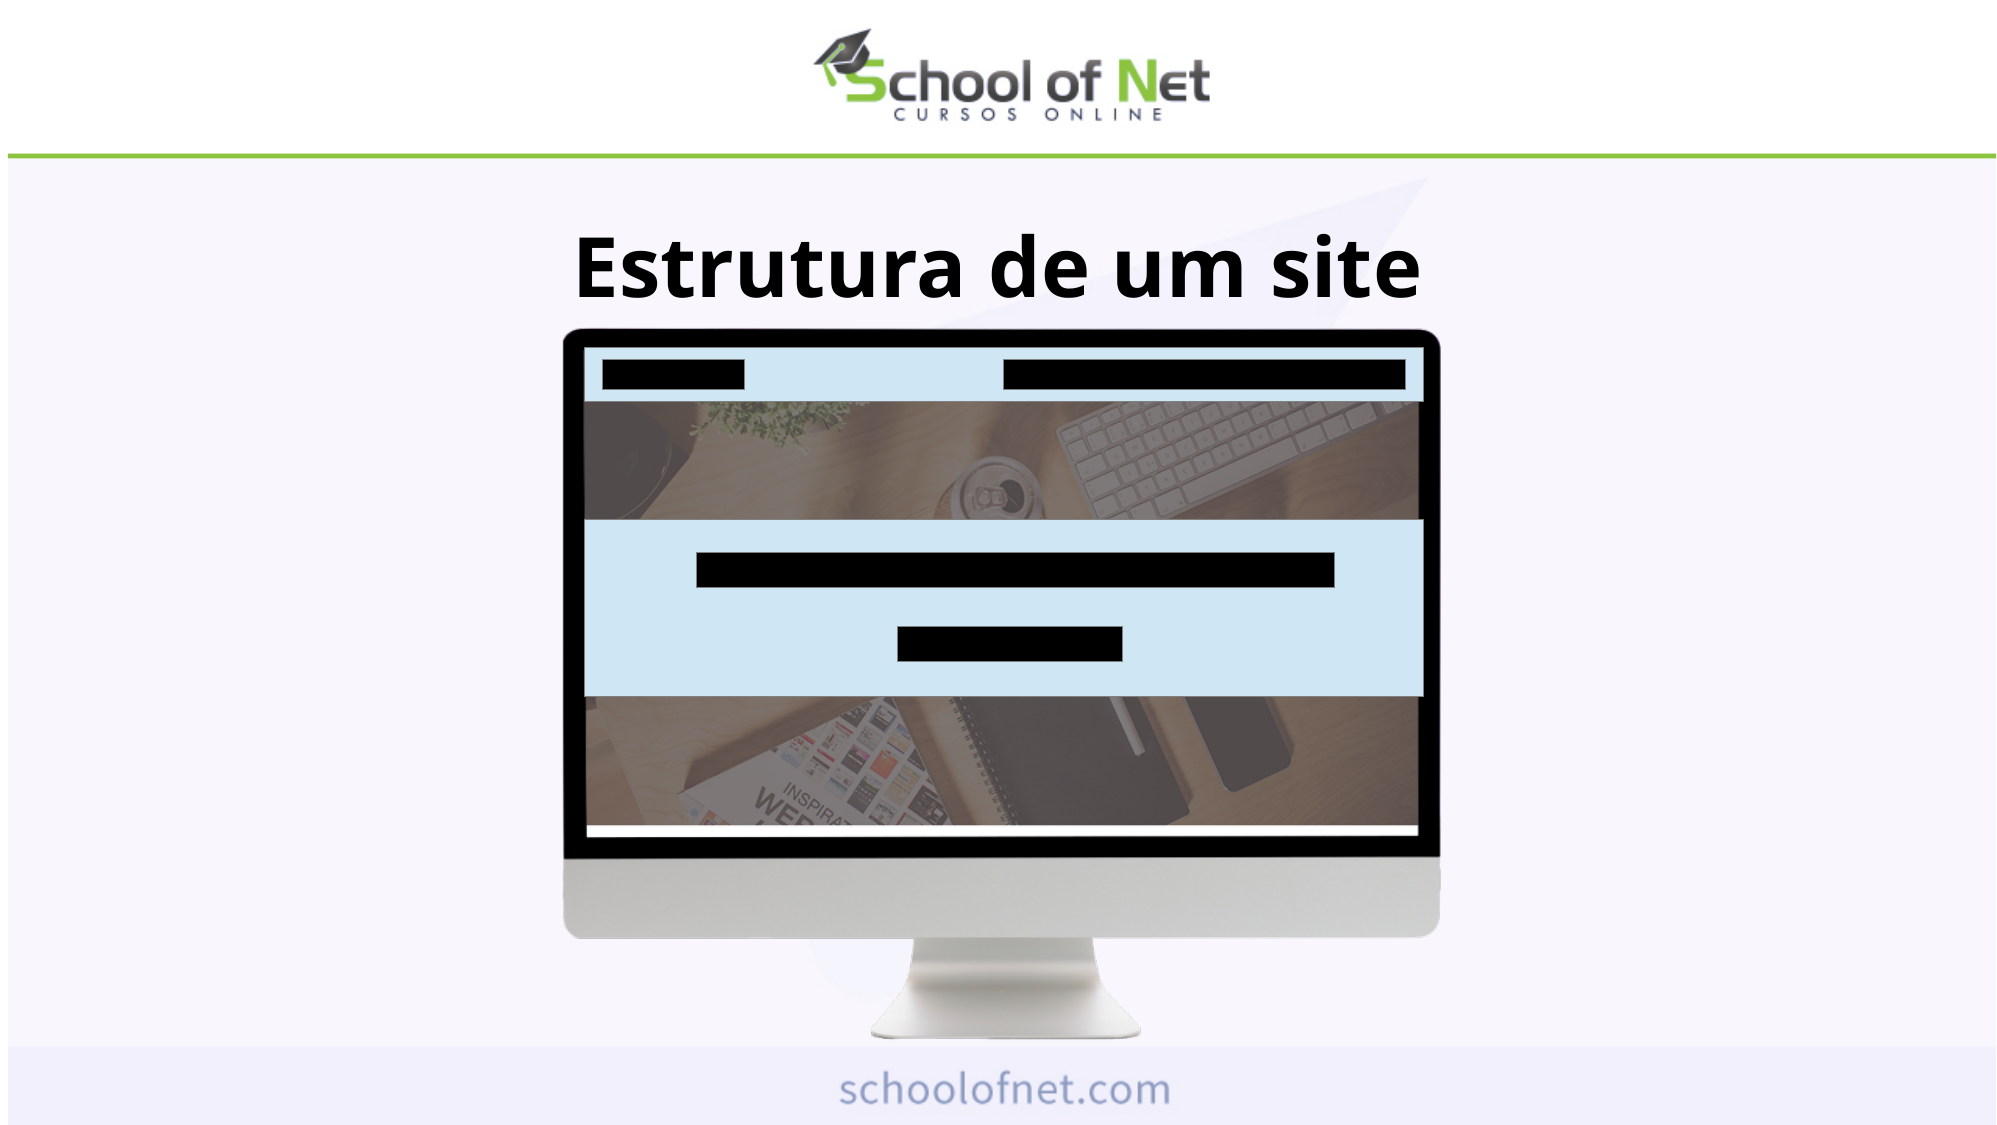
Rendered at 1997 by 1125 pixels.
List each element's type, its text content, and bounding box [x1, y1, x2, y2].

text_box [584, 519, 1424, 697]
title Estrutura de um site [99, 171, 1897, 360]
picture [7, 5, 1997, 1125]
text_box [584, 347, 1424, 402]
